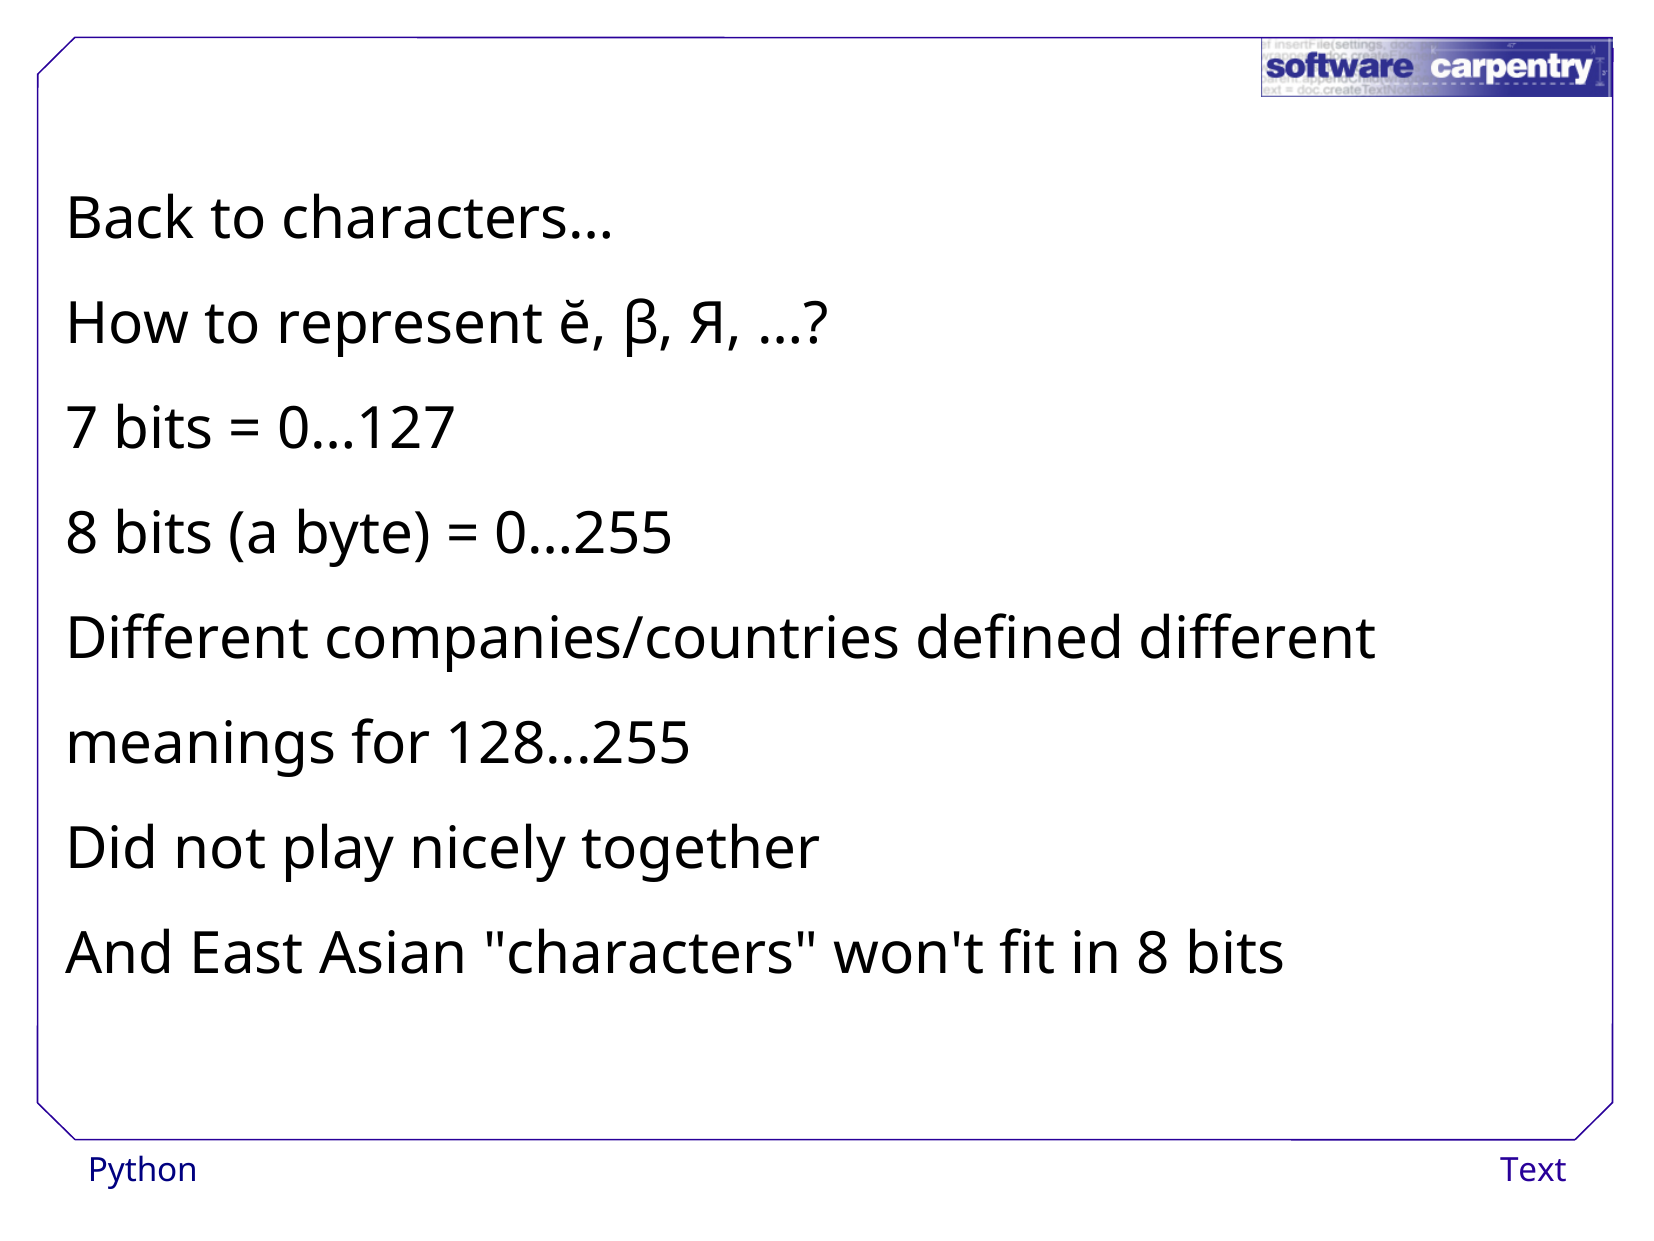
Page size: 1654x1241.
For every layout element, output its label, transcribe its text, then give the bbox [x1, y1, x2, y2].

text_box Back to characters… How to represent ĕ, β, Я, …? 7 bits = 0…127 8 bits (a byte) = 0…255 Different companies/countries defined different meanings for 128...255 Did not play nicely together And East Asian "characters" won't fit in 8 bits [50, 137, 1542, 993]
picture [1261, 39, 1613, 97]
